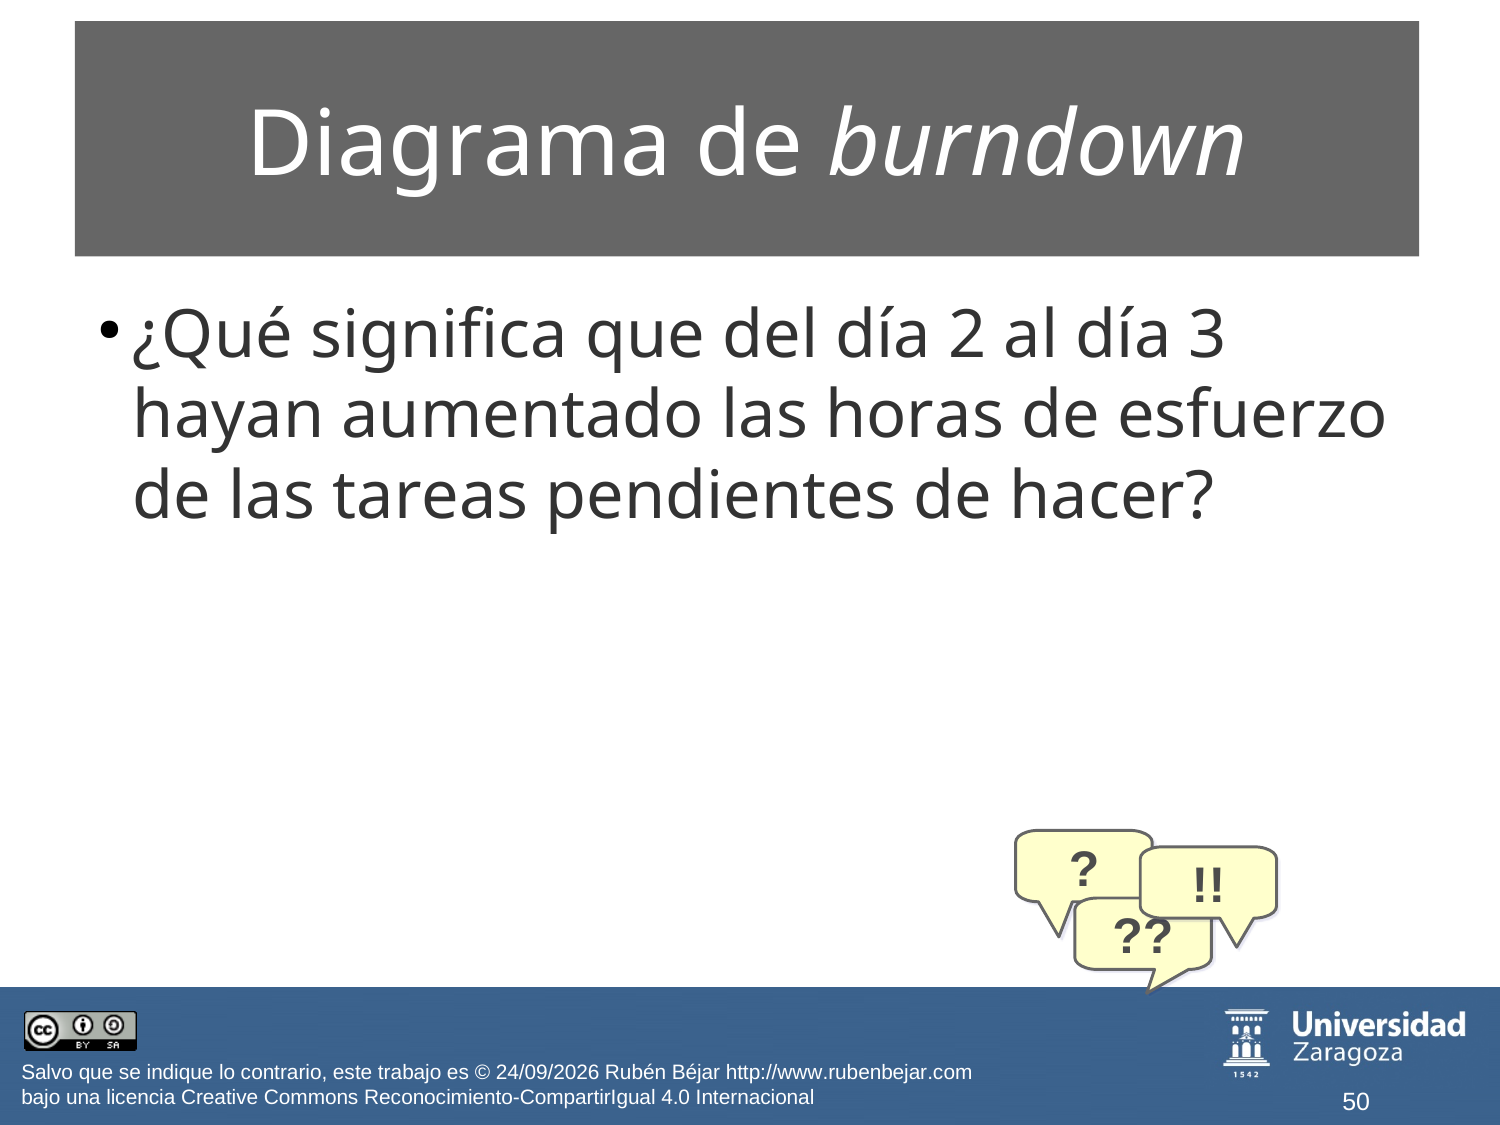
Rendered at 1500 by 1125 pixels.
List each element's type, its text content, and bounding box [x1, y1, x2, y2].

title Diagrama de burndown [74, 21, 1420, 257]
picture [0, 987, 1500, 1125]
list ¿Qué significa que del día 2 al día 3 hayan aumentado las horas de esfuerzo de las tareas pendientes de hacer? [82, 283, 1418, 957]
text_box !! [1140, 846, 1277, 948]
text_box ?? [1074, 897, 1212, 994]
text_box ? [1015, 830, 1153, 937]
